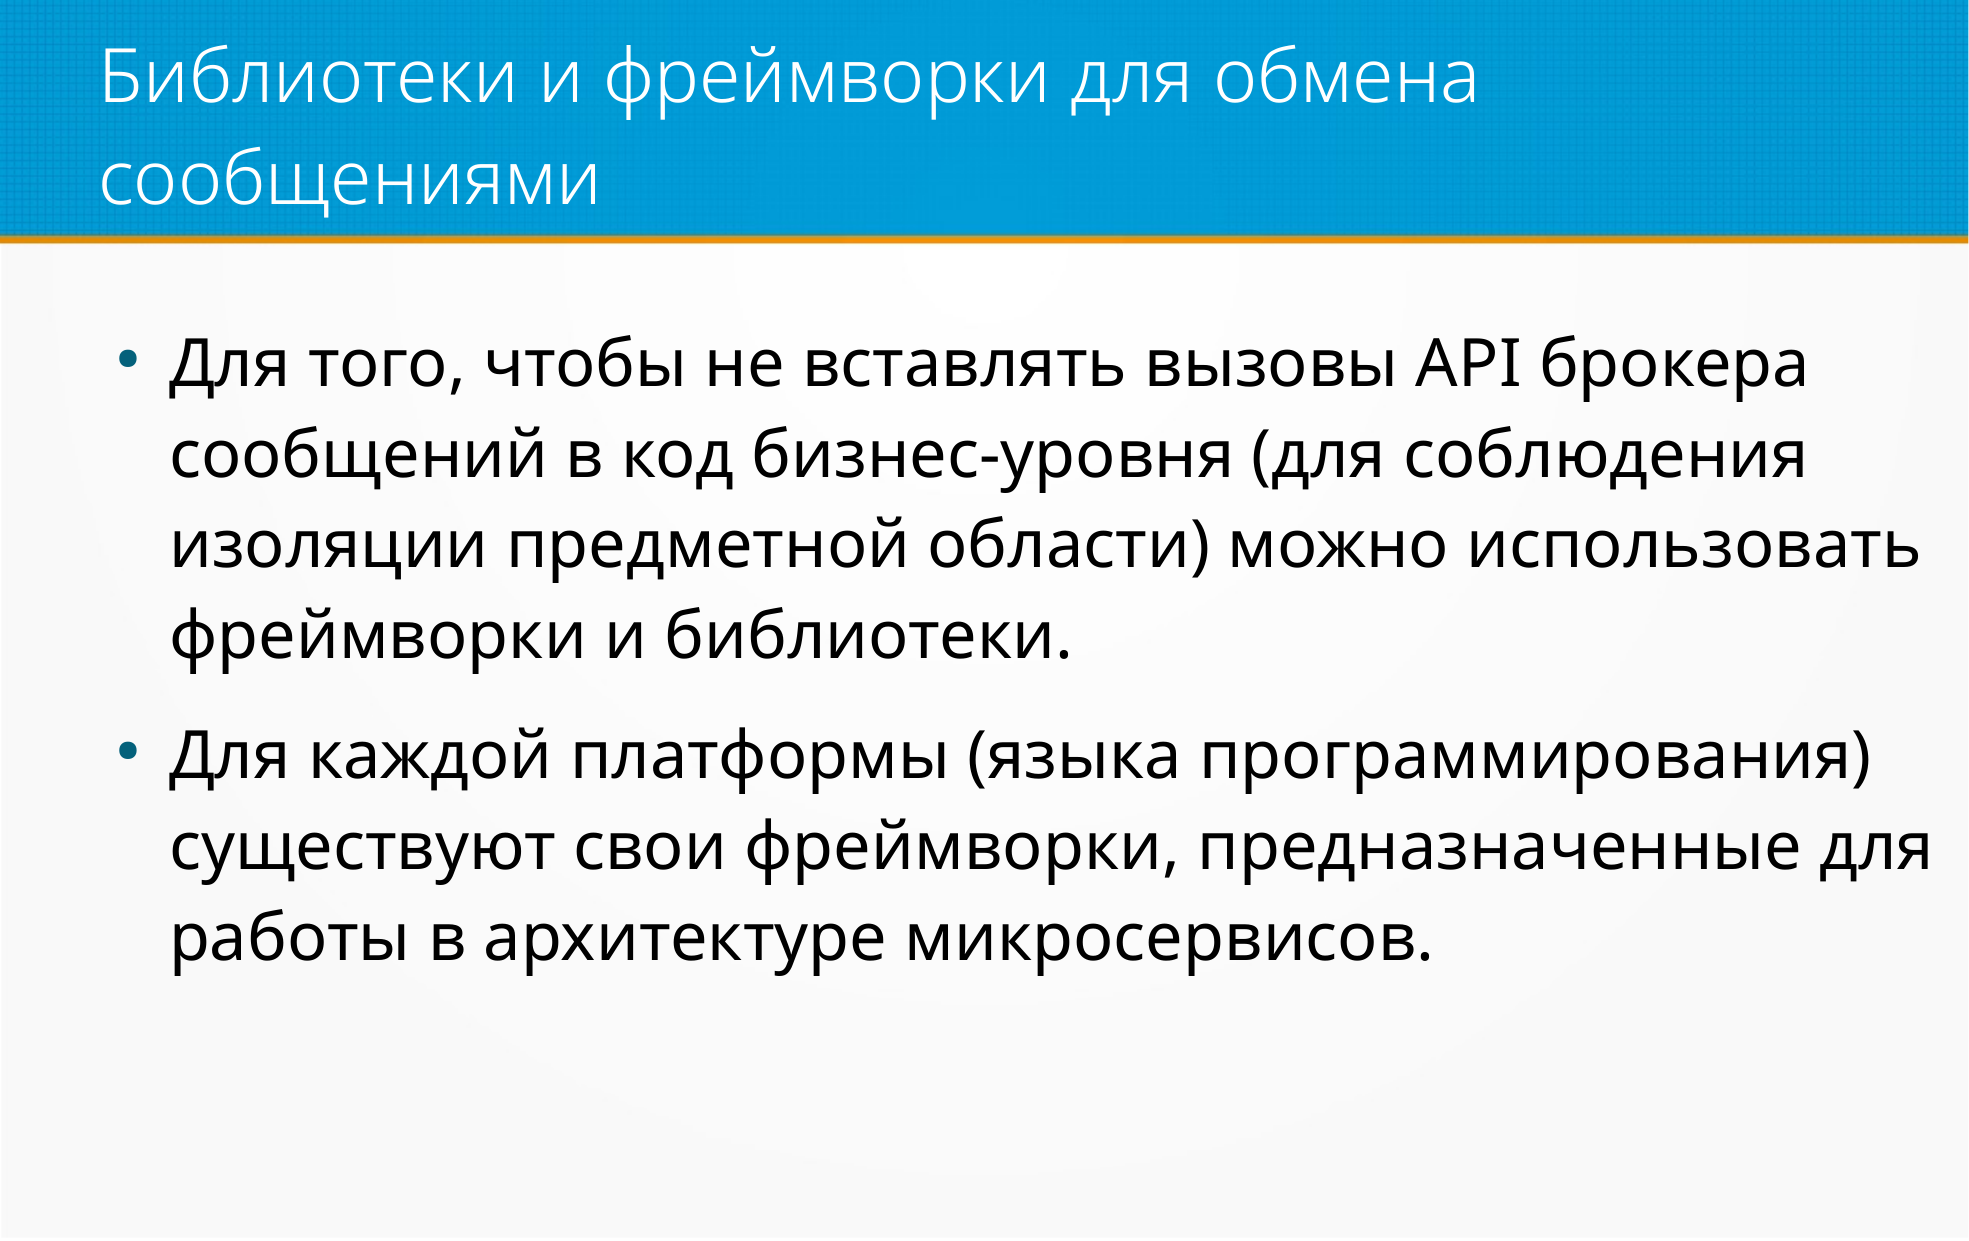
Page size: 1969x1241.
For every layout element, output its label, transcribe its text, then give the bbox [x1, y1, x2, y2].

list Для того, чтобы не вставлять вызовы API брокера сообщений в код бизнес-уровня (для соблюдения изоляции предметной области) можно использовать фреймворки и библиотеки. Для каждой платформы (языка программирования) существуют свои фреймворки, предназначенные для работы в архитектуре микросервисов. [98, 315, 1938, 1182]
picture [0, 233, 1969, 1241]
title Библиотеки и фреймворки для обмена сообщениями [98, 19, 1870, 227]
